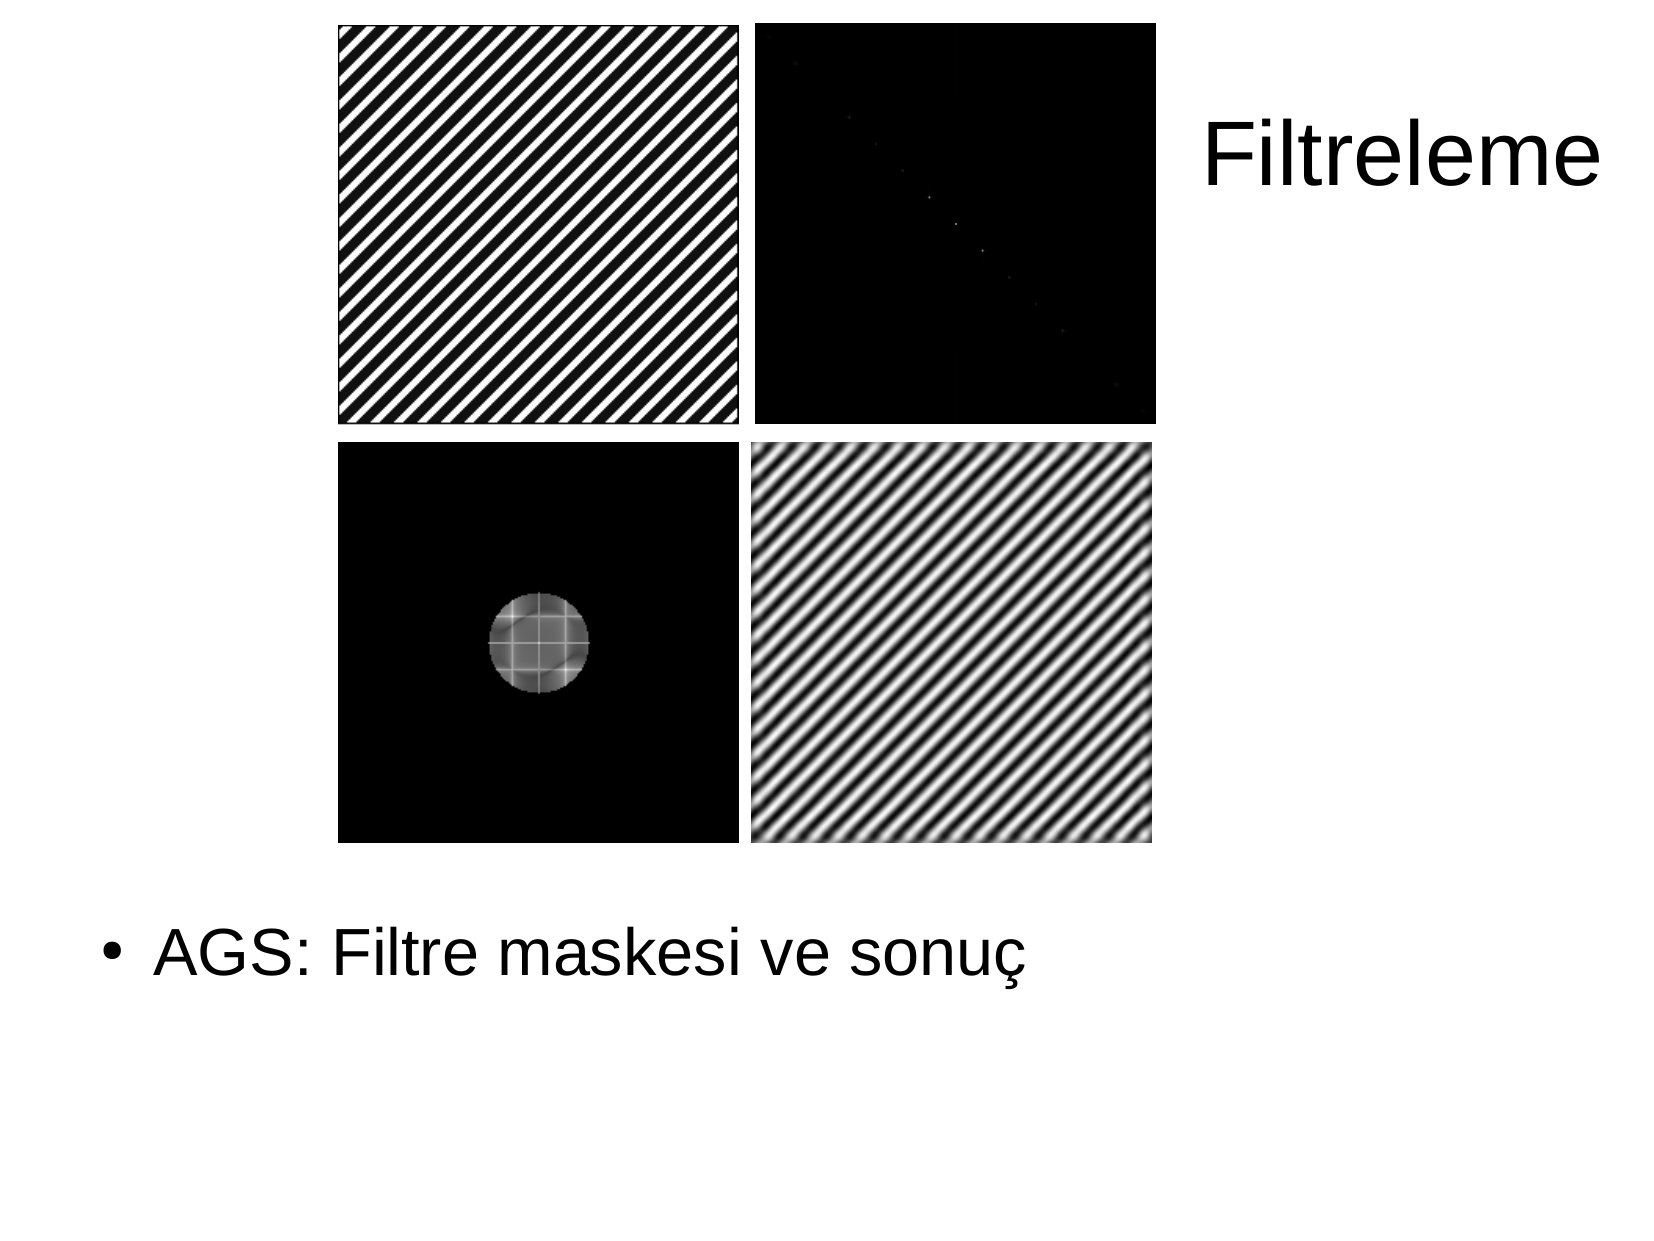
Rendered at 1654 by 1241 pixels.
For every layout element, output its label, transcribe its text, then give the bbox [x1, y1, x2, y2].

list AGS: Filtre maskesi ve sonuç [82, 915, 1571, 1109]
picture [755, 23, 1156, 424]
title Filtreleme [1181, 59, 1625, 250]
picture [338, 442, 739, 843]
picture [751, 442, 1152, 843]
picture [338, 25, 739, 426]
